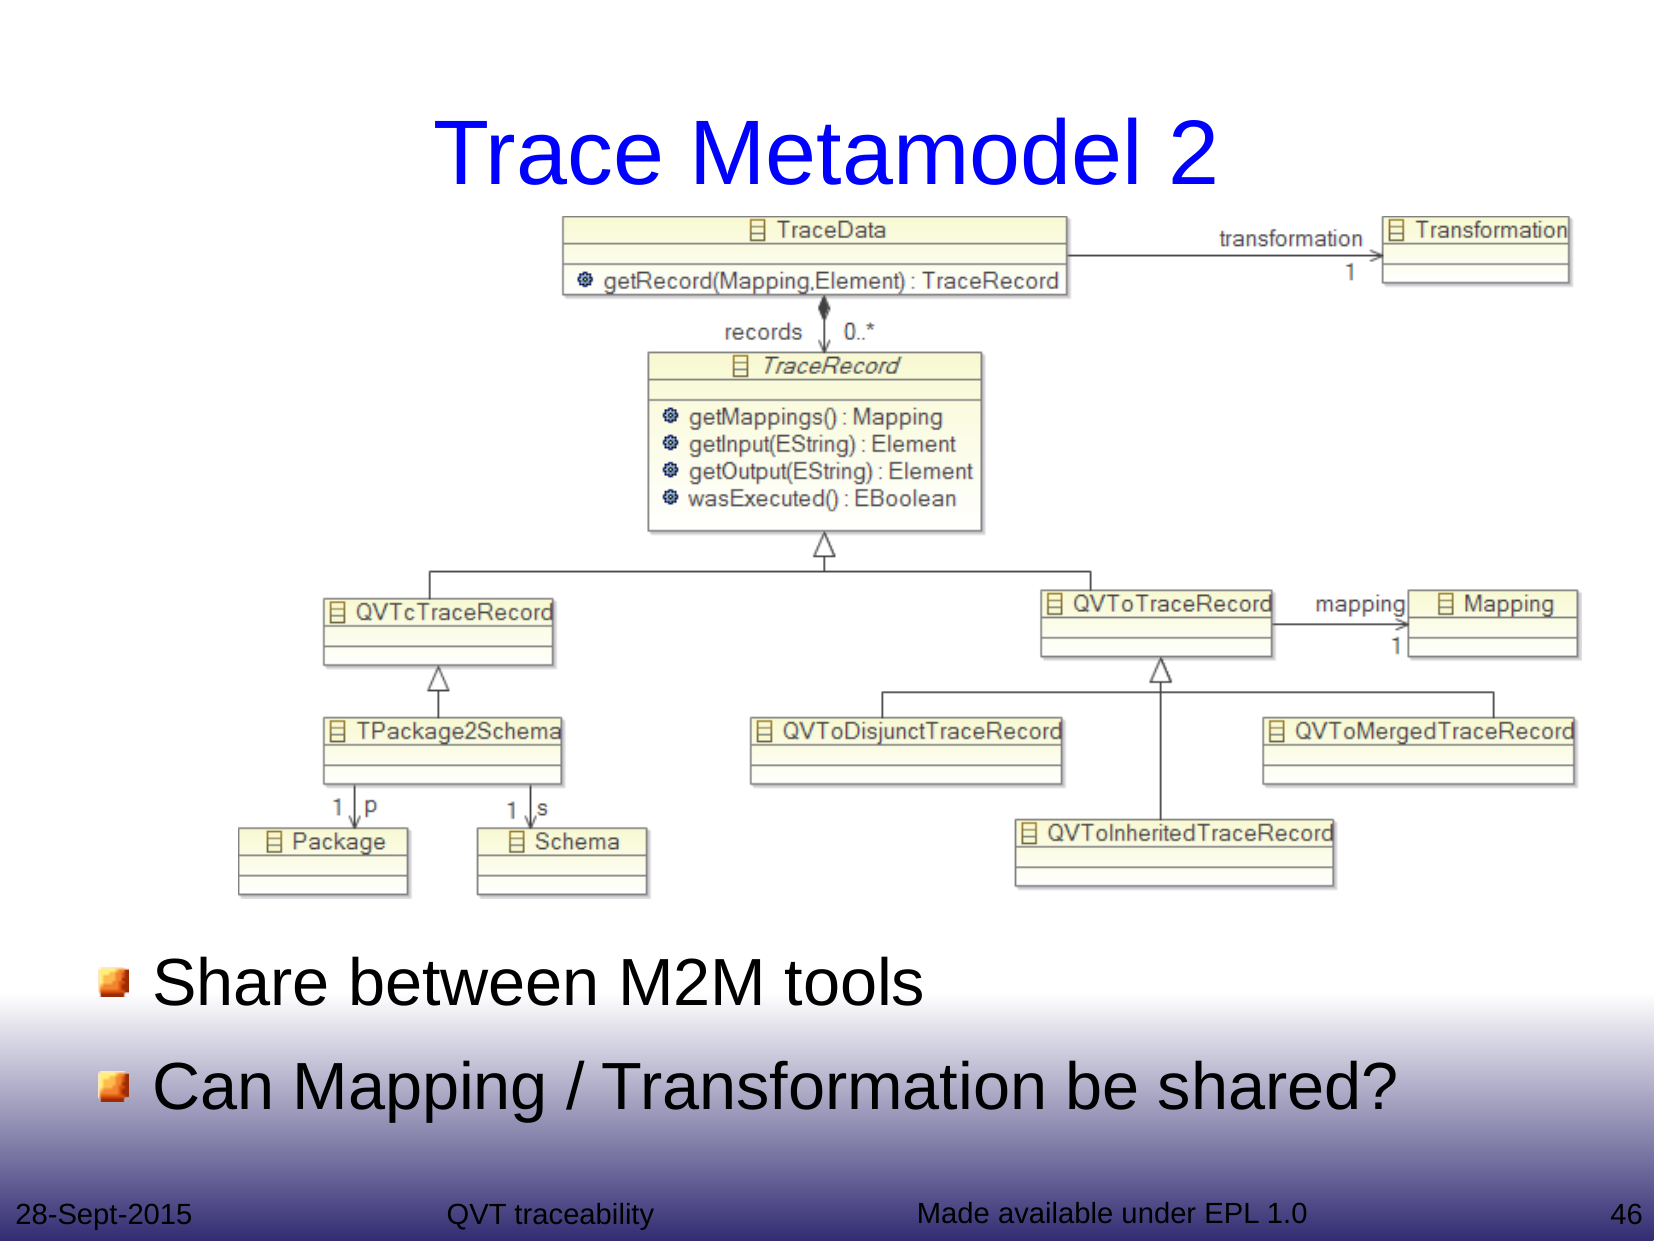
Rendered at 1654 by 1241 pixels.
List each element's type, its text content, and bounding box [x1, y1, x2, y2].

title Trace Metamodel 2 [82, 49, 1571, 257]
list Share between M2M tools Can Mapping / Transformation be shared? [81, 944, 1570, 1146]
picture [238, 216, 1582, 899]
